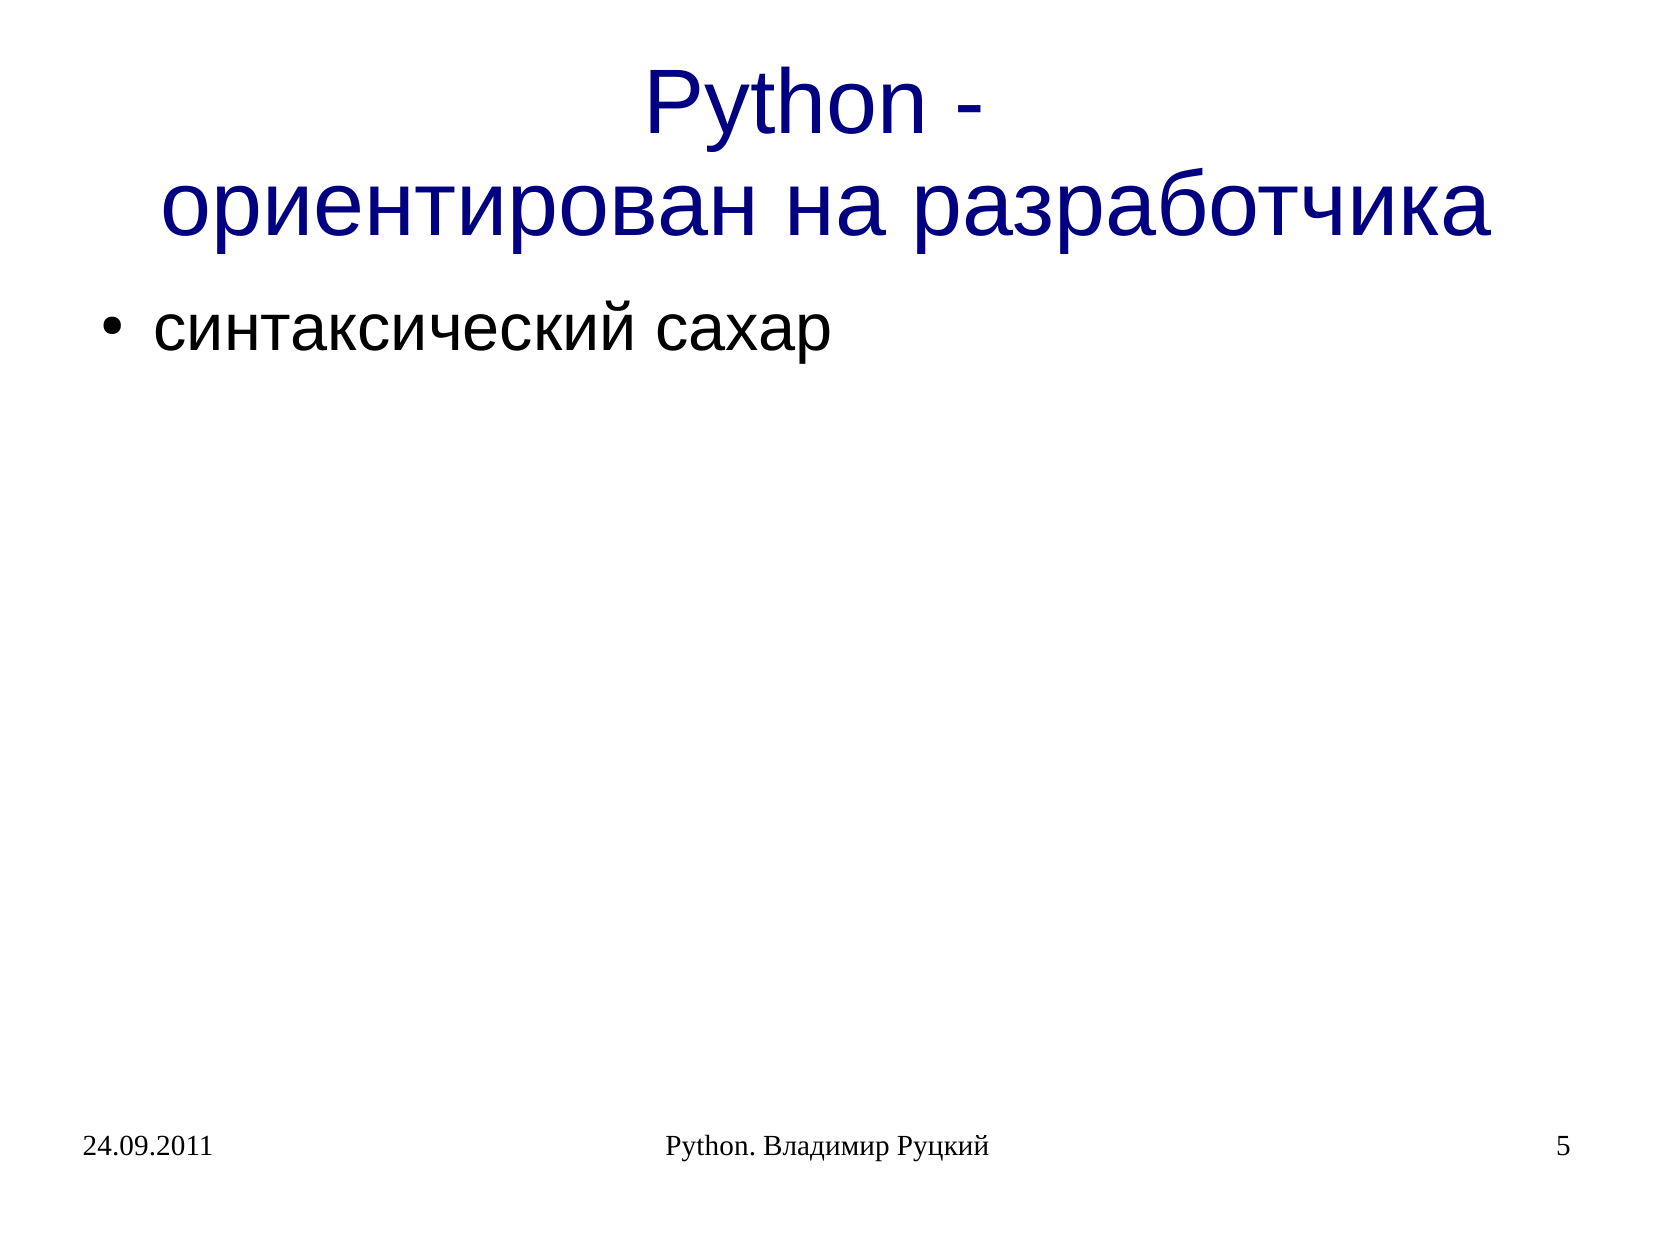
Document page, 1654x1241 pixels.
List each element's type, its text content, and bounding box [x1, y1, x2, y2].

title Python - ориентирован на разработчика [82, 49, 1571, 257]
list синтаксический сахар [82, 290, 1571, 1109]
